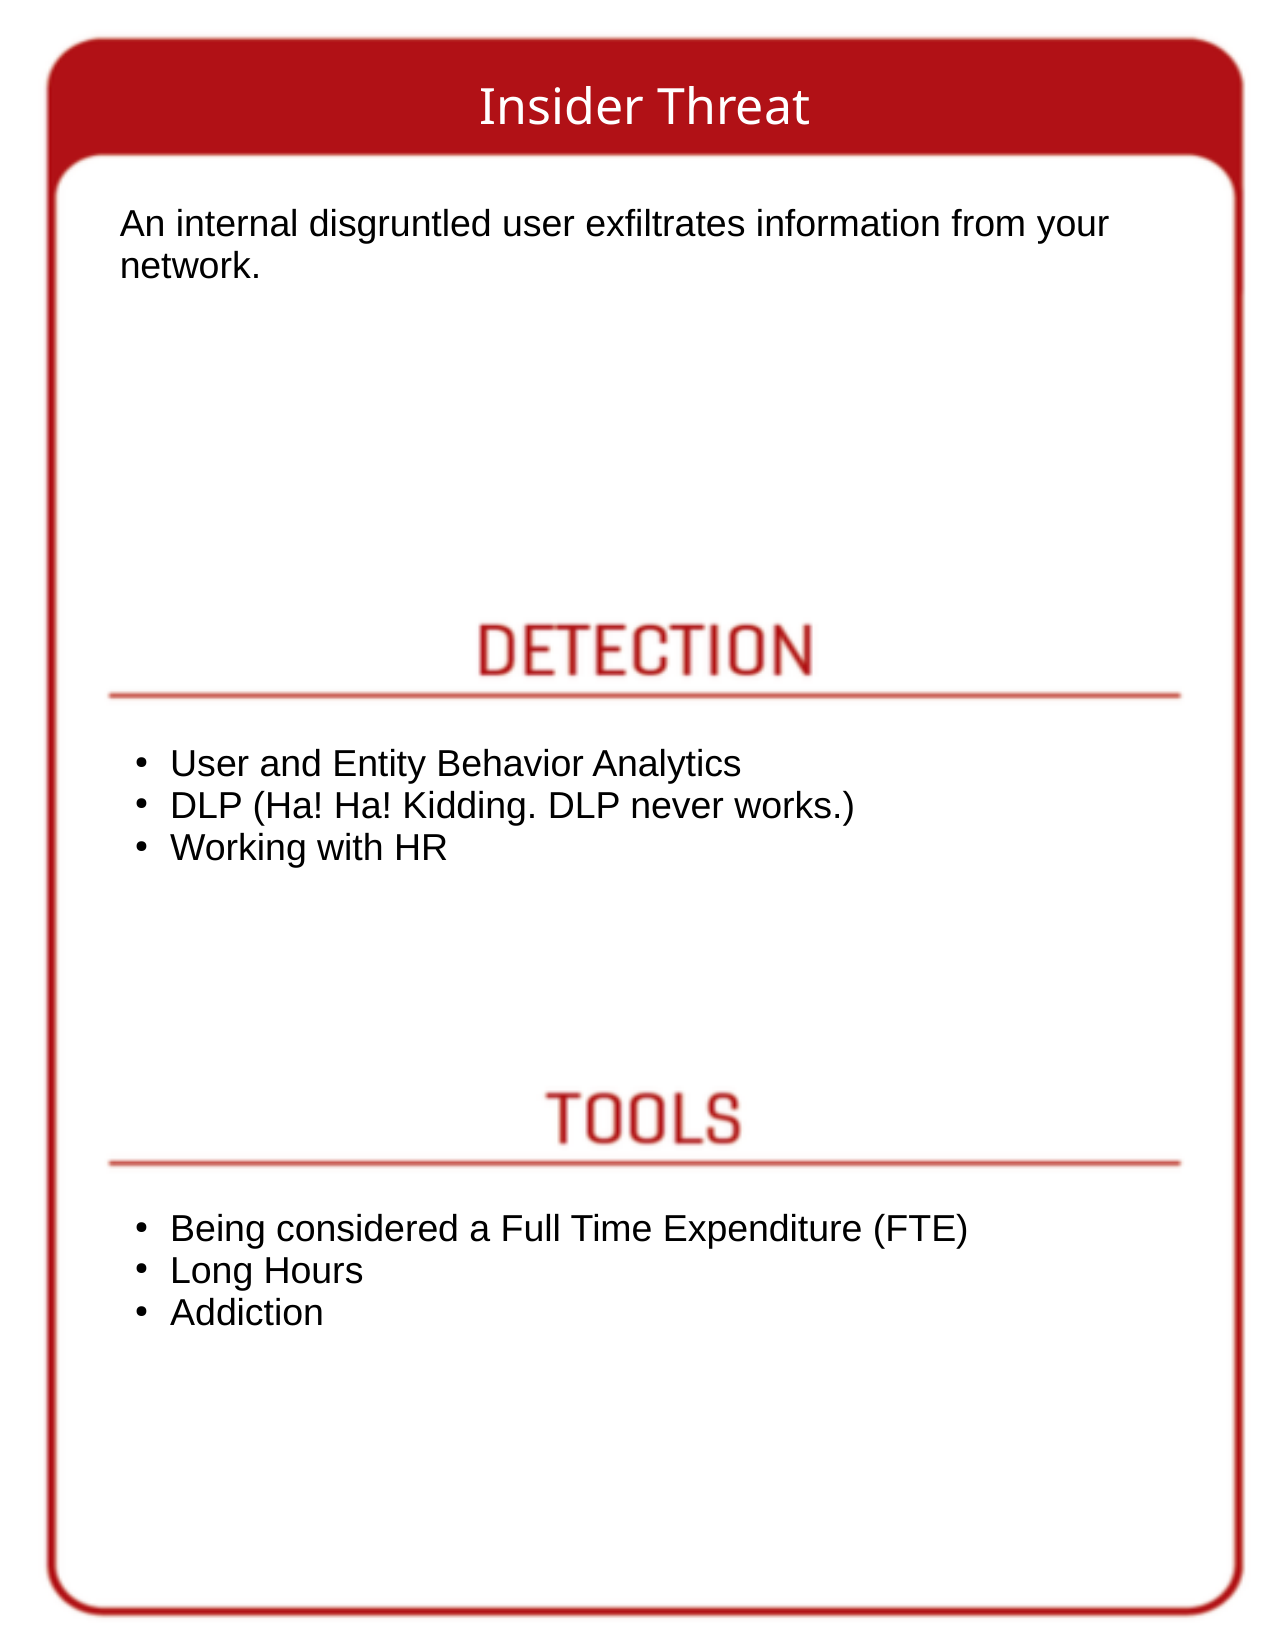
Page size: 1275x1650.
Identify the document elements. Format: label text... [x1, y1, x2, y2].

text_box Being considered a Full Time Expenditure (FTE) Long Hours Addiction [119, 1199, 1170, 1346]
picture [0, 0, 1275, 1650]
text_box Insider Threat [89, 54, 1200, 156]
text_box User and Entity Behavior Analytics DLP (Ha! Ha! Kidding. DLP never works.) Working with HR [119, 734, 1155, 876]
text_box An internal disgruntled user exfiltrates information from your network. [104, 194, 1185, 294]
